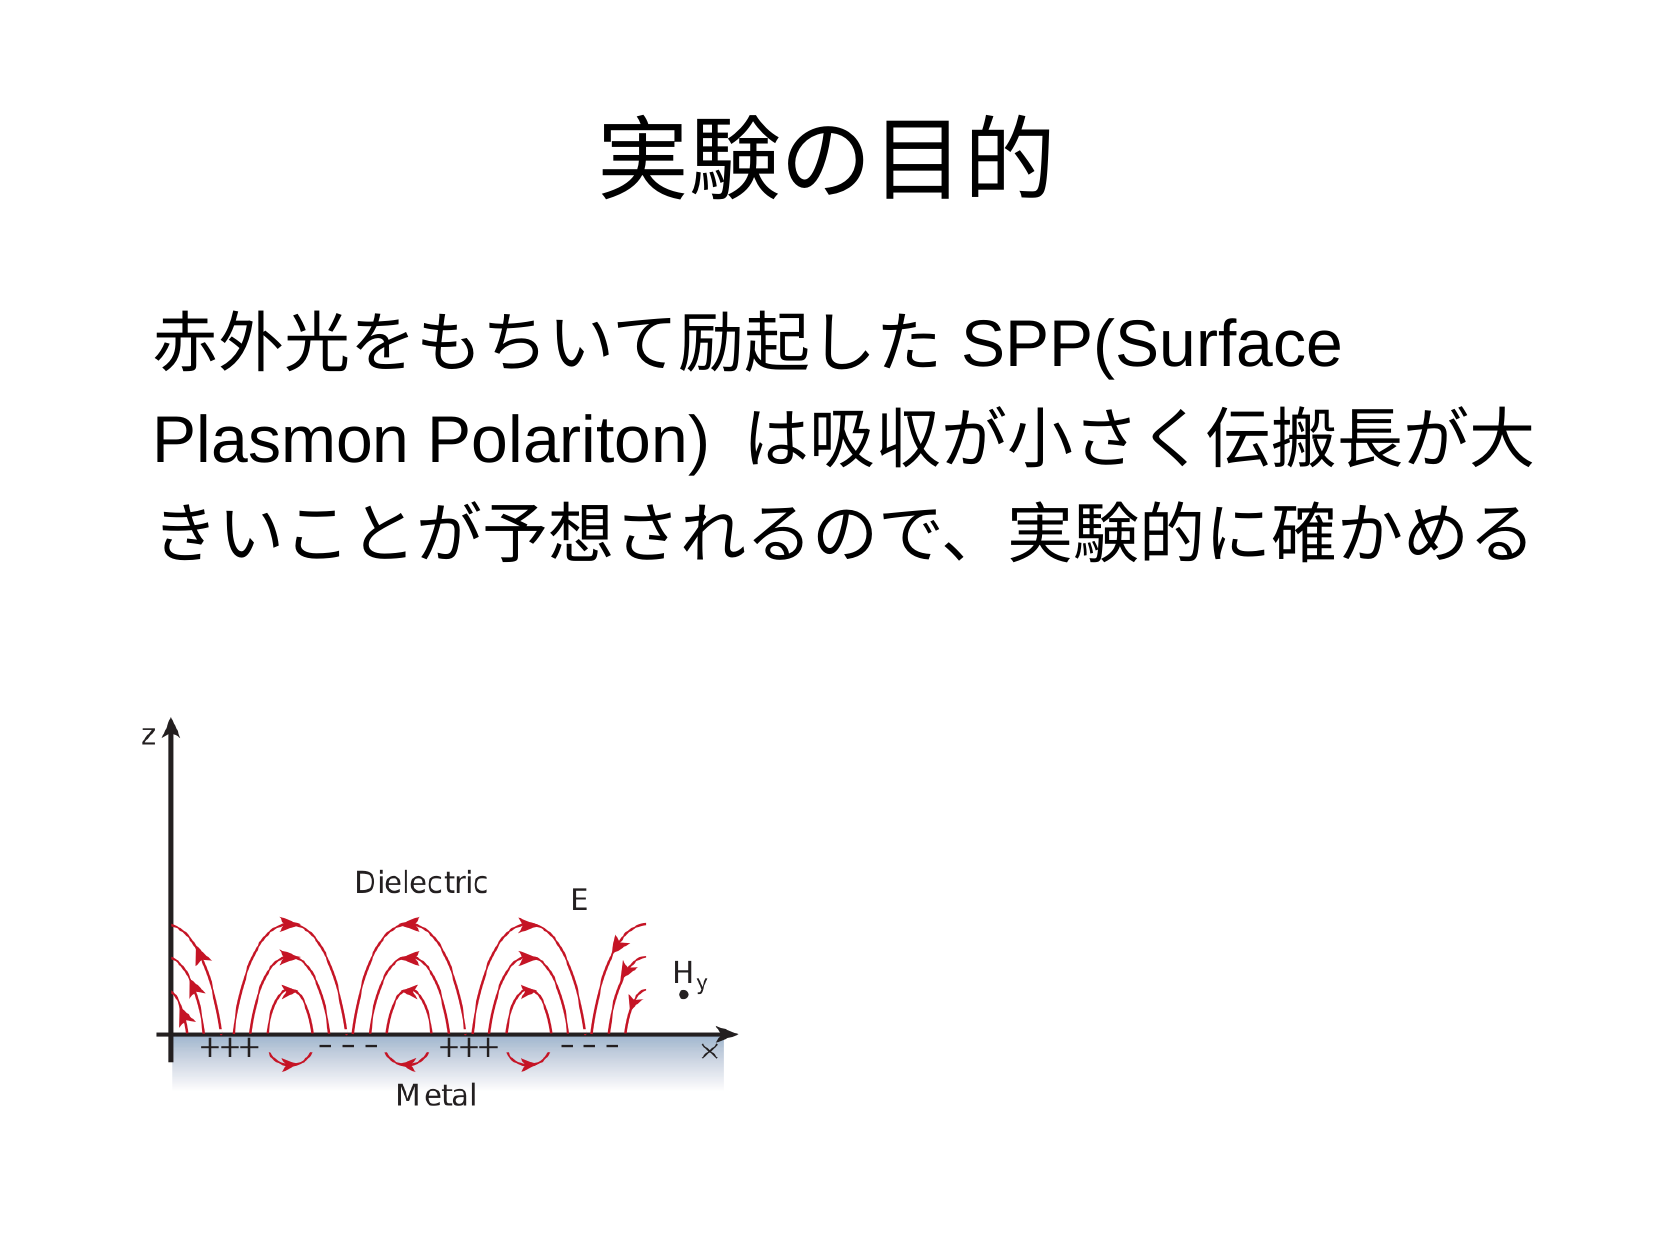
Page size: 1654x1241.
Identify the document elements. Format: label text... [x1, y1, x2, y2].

list 赤外光をもちいて励起したSPP(Surface Plasmon Polariton) は吸収が小さく伝搬長が大きいことが予想されるので、実験的に確かめる [82, 290, 1546, 676]
title 実験の目的 [82, 49, 1571, 257]
picture [134, 705, 751, 1126]
